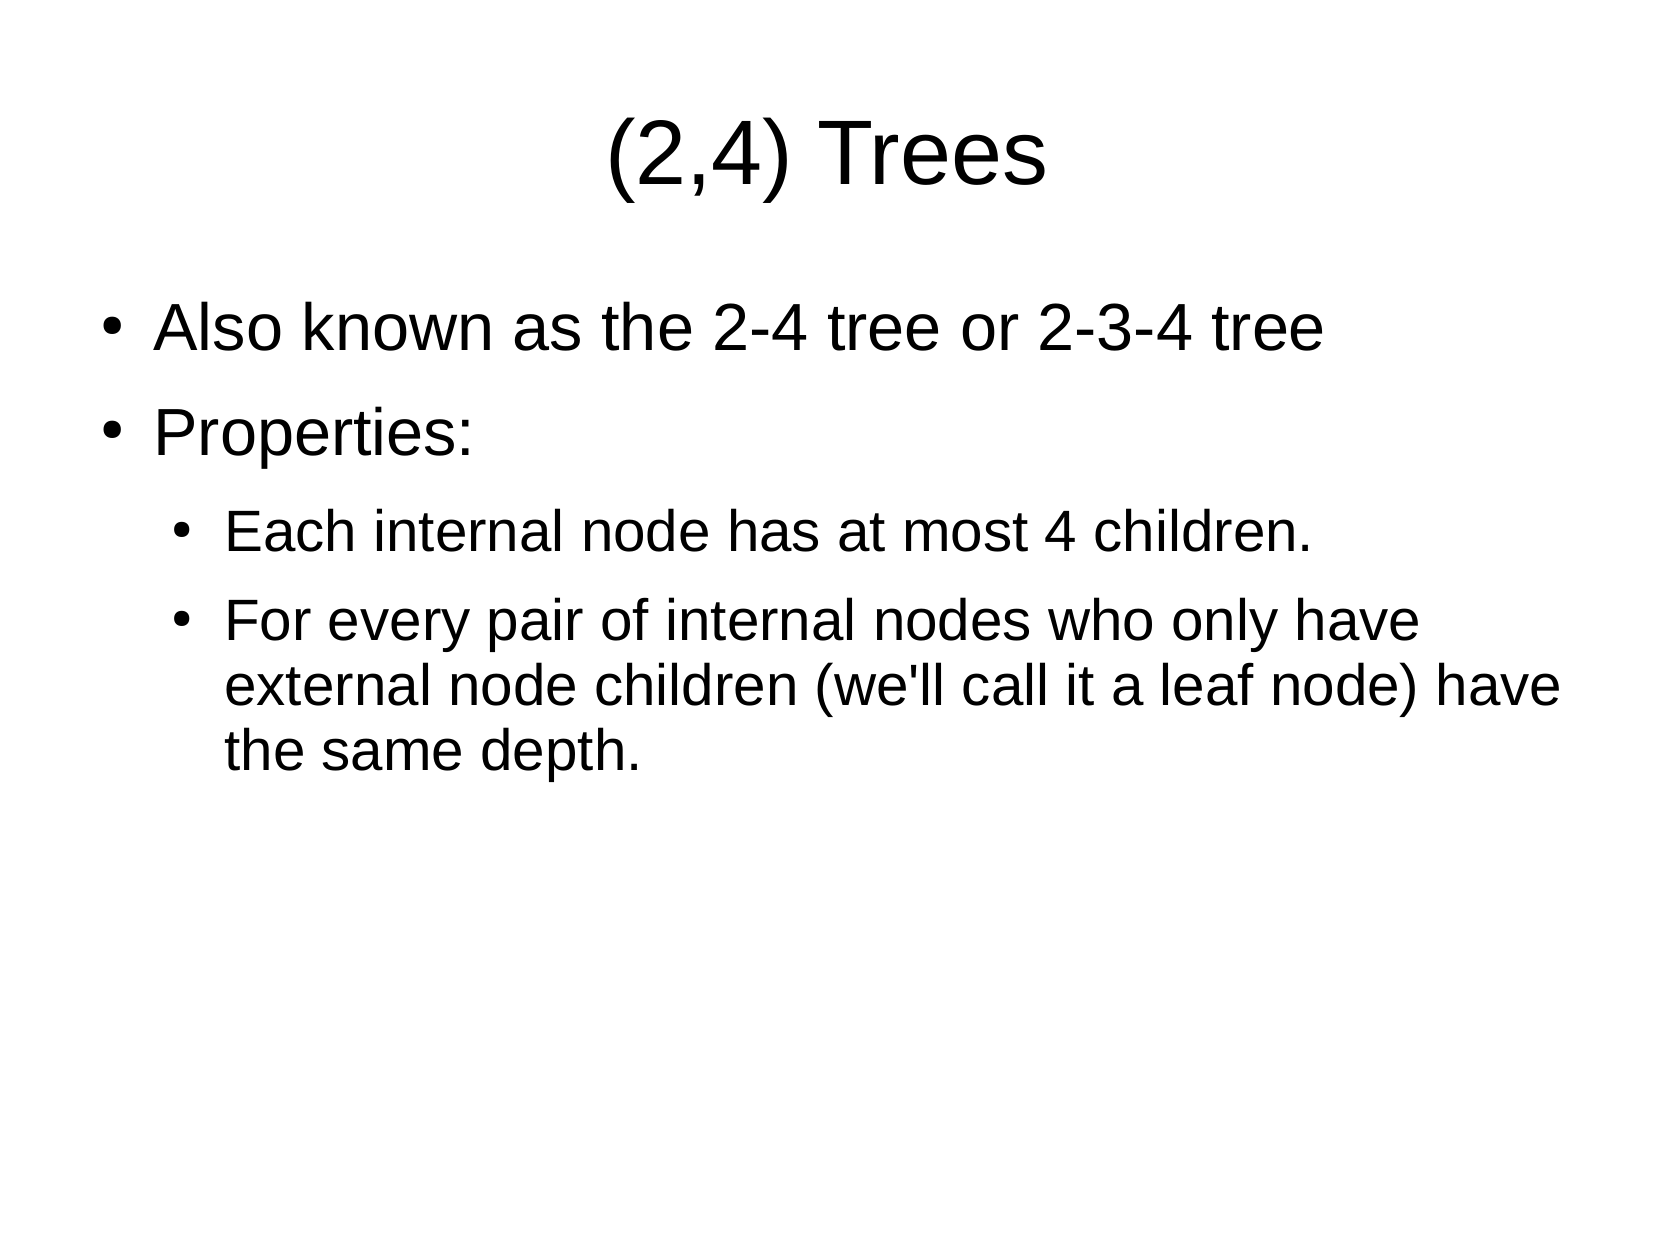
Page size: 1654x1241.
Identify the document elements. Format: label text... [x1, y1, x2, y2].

list Also known as the 2-4 tree or 2-3-4 tree Properties: Each internal node has at most 4 children. For every pair of internal nodes who only have external node children (we'll call it a leaf node) have the same depth. [82, 290, 1571, 1094]
title (2,4) Trees [82, 49, 1571, 257]
